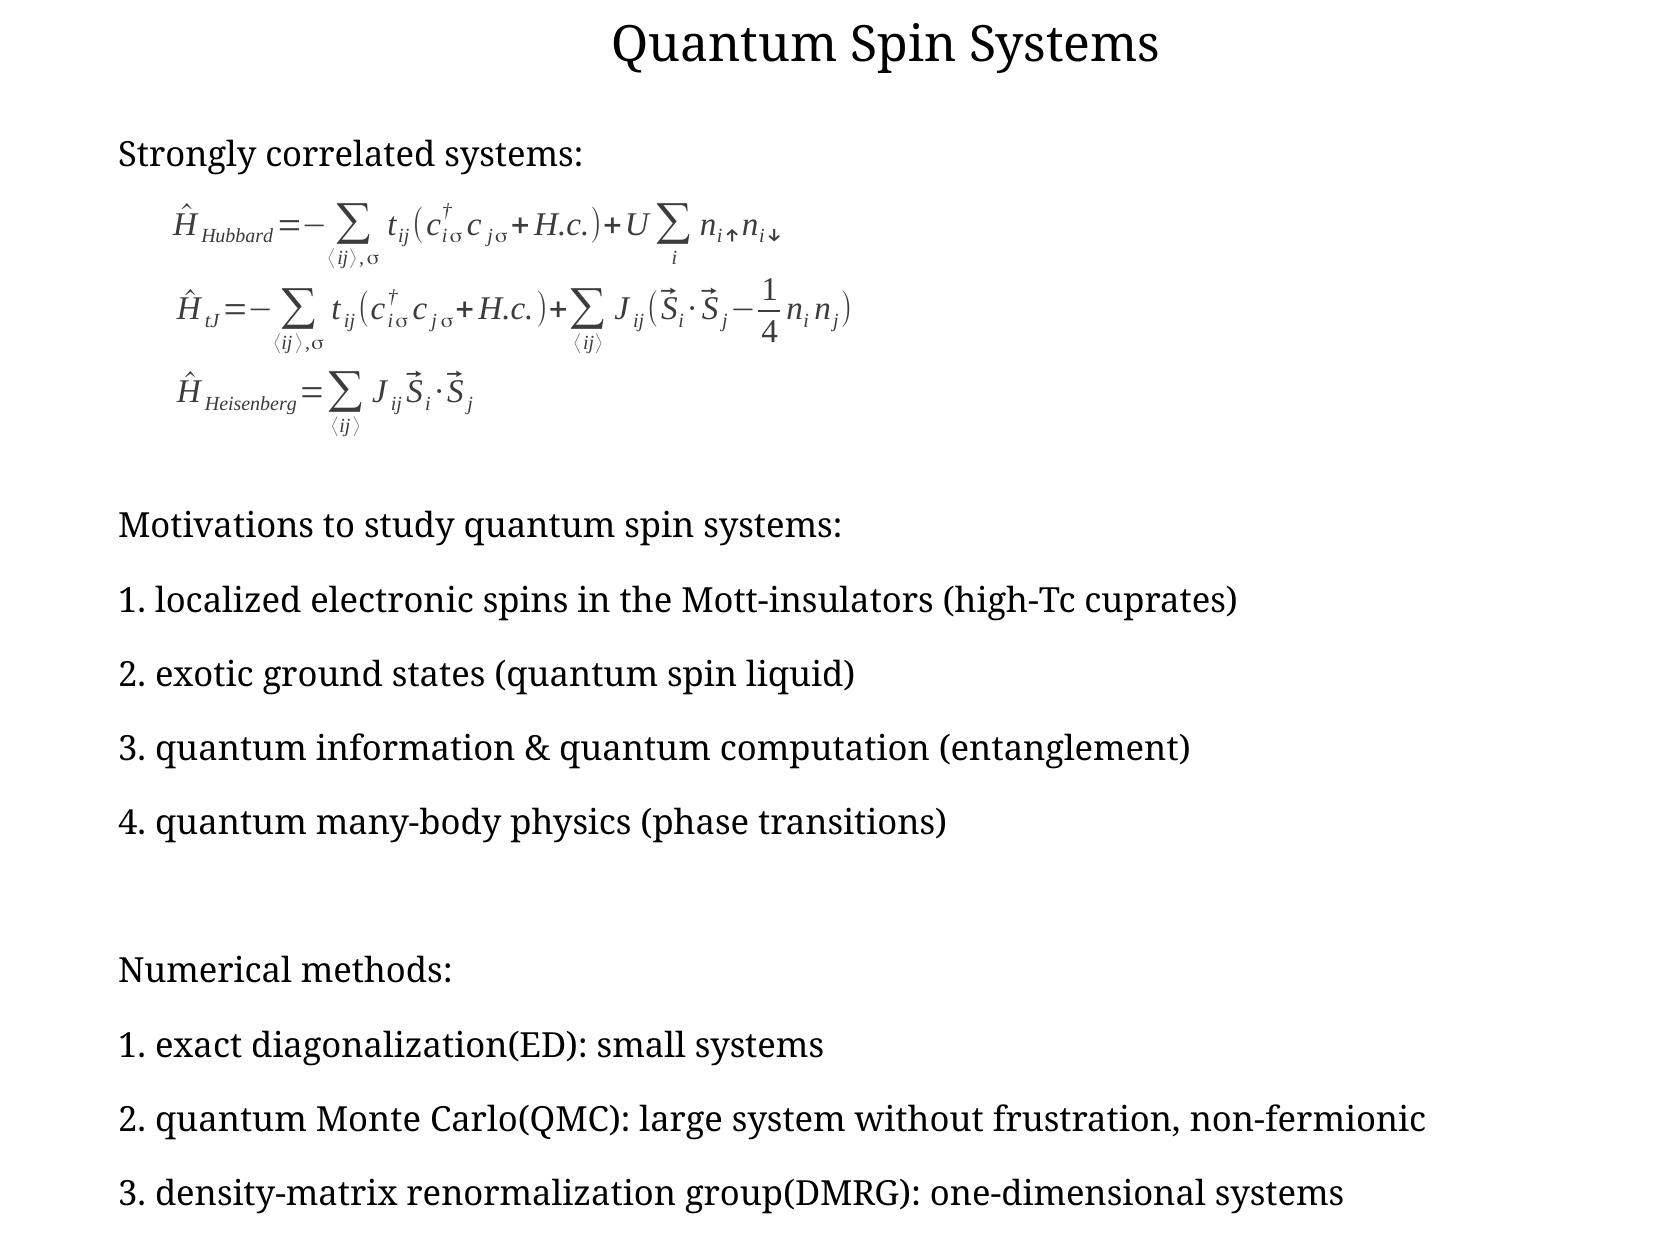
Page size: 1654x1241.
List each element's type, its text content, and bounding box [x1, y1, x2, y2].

list Strongly correlated systems: Motivations to study quantum spin systems: 1. localized electronic spins in the Mott-insulators (high-Tc cuprates) 2. exotic ground states (quantum spin liquid) 3. quantum information & quantum computation (entanglement) 4. quantum many-body physics (phase transitions) Numerical methods: 1. exact diagonalization(ED): small systems 2. quantum Monte Carlo(QMC): large system without frustration, non-fermionic 3. density-matrix renormalization group(DMRG): one-dimensional systems [118, 129, 1571, 1220]
chart [165, 200, 859, 355]
chart [169, 368, 481, 438]
title Quantum Spin Systems [141, 2, 1630, 83]
